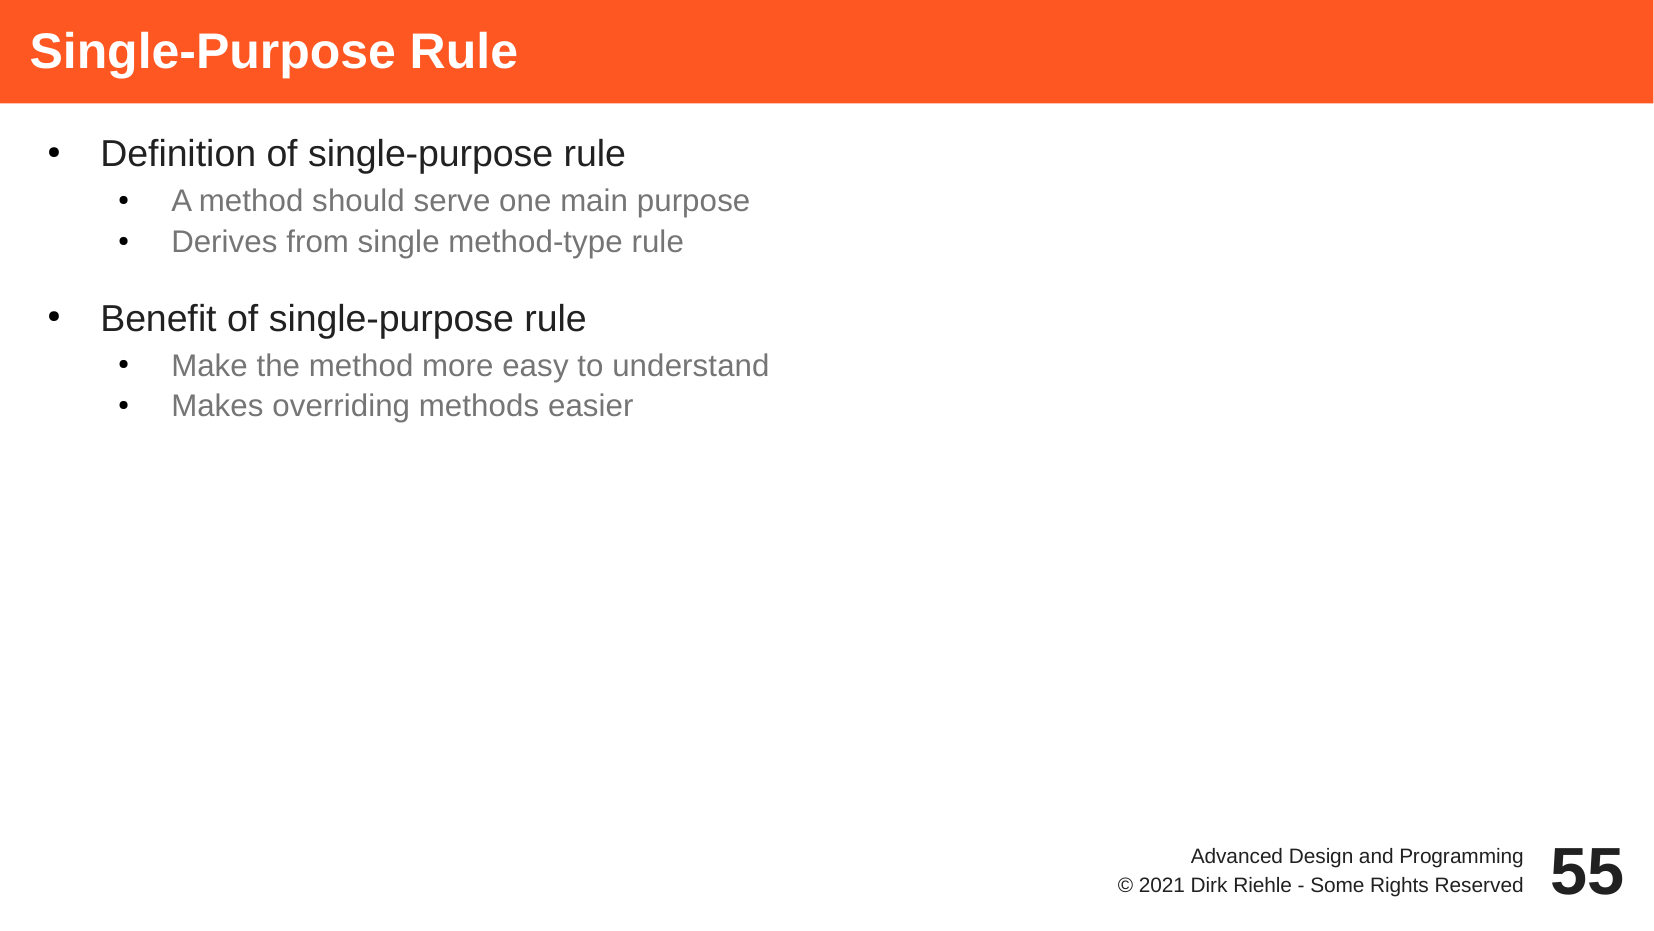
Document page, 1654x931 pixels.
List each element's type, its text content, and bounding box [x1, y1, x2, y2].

list Definition of single-purpose rule A method should serve one main purpose Derives from single method-type rule Benefit of single-purpose rule Make the method more easy to understand Makes overriding methods easier [29, 132, 1625, 813]
title Single-Purpose Rule [0, 0, 1654, 104]
